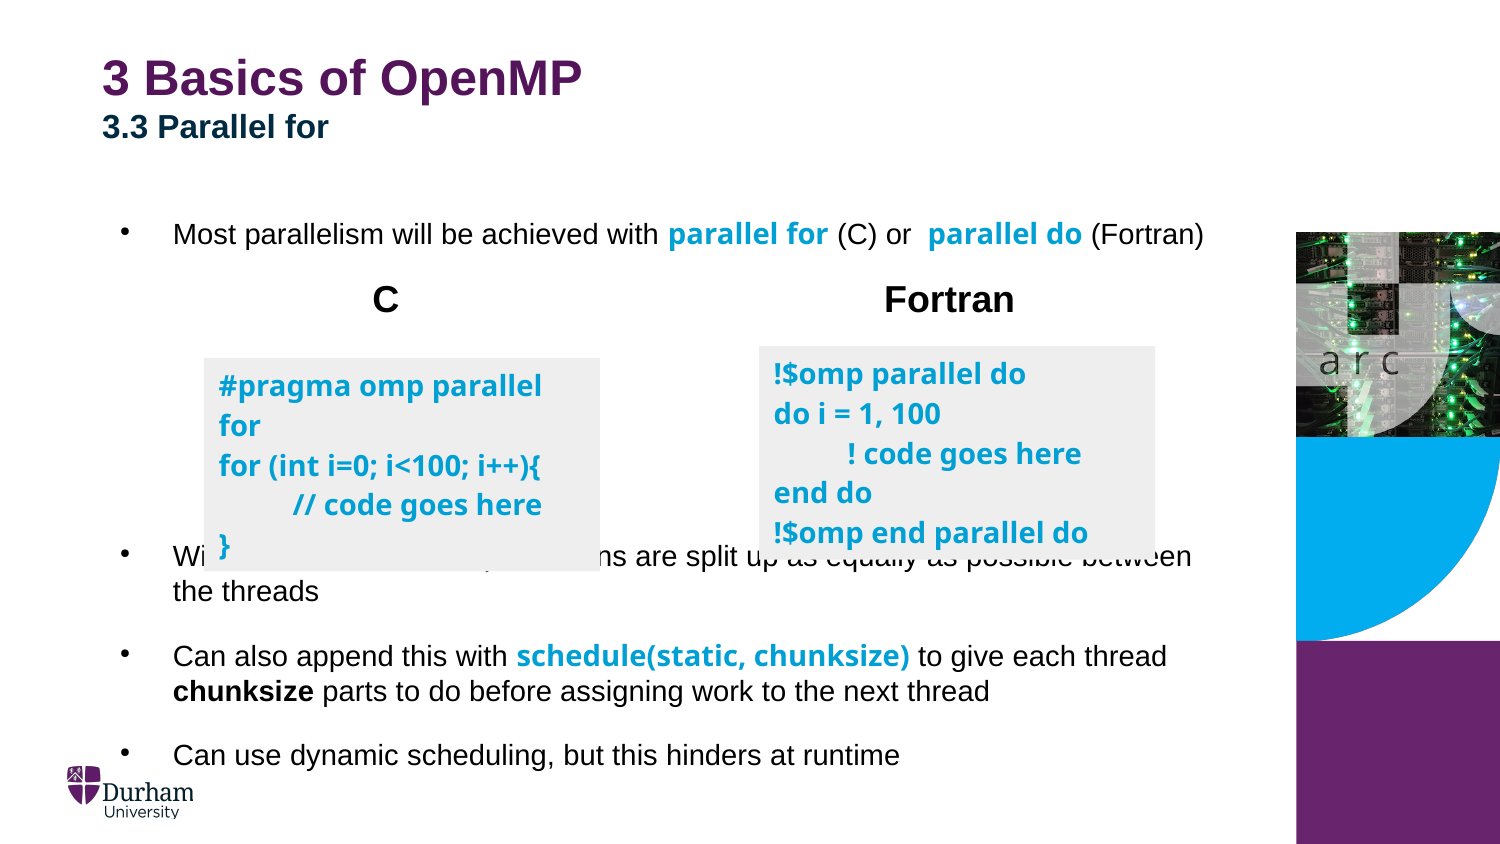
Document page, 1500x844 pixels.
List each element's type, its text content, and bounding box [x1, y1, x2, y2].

text_box Fortran [868, 270, 1031, 370]
text_box #pragma omp parallel for for (int i=0; i<100; i++){ // code goes here } [203, 357, 600, 504]
list Most parallelism will be achieved with parallel for (C) or parallel do (Fortran) With no clauses, the loop iterations are split up as equally as possible between the threads Can also append this with schedule(static, chunksize) to give each thread chunksize parts to do before assigning work to the next thread Can use dynamic scheduling, but this hinders at runtime [101, 214, 1214, 349]
title 3 Basics of OpenMP 3.3 Parallel for [101, 45, 1399, 187]
picture [67, 766, 193, 819]
text_box C [331, 270, 441, 340]
picture [1332, 467, 1500, 640]
text_box [1296, 640, 1500, 844]
text_box !$omp parallel do do i = 1, 100 ! code goes here end do !$omp end parallel do [759, 346, 1156, 525]
picture [1296, 232, 1500, 436]
